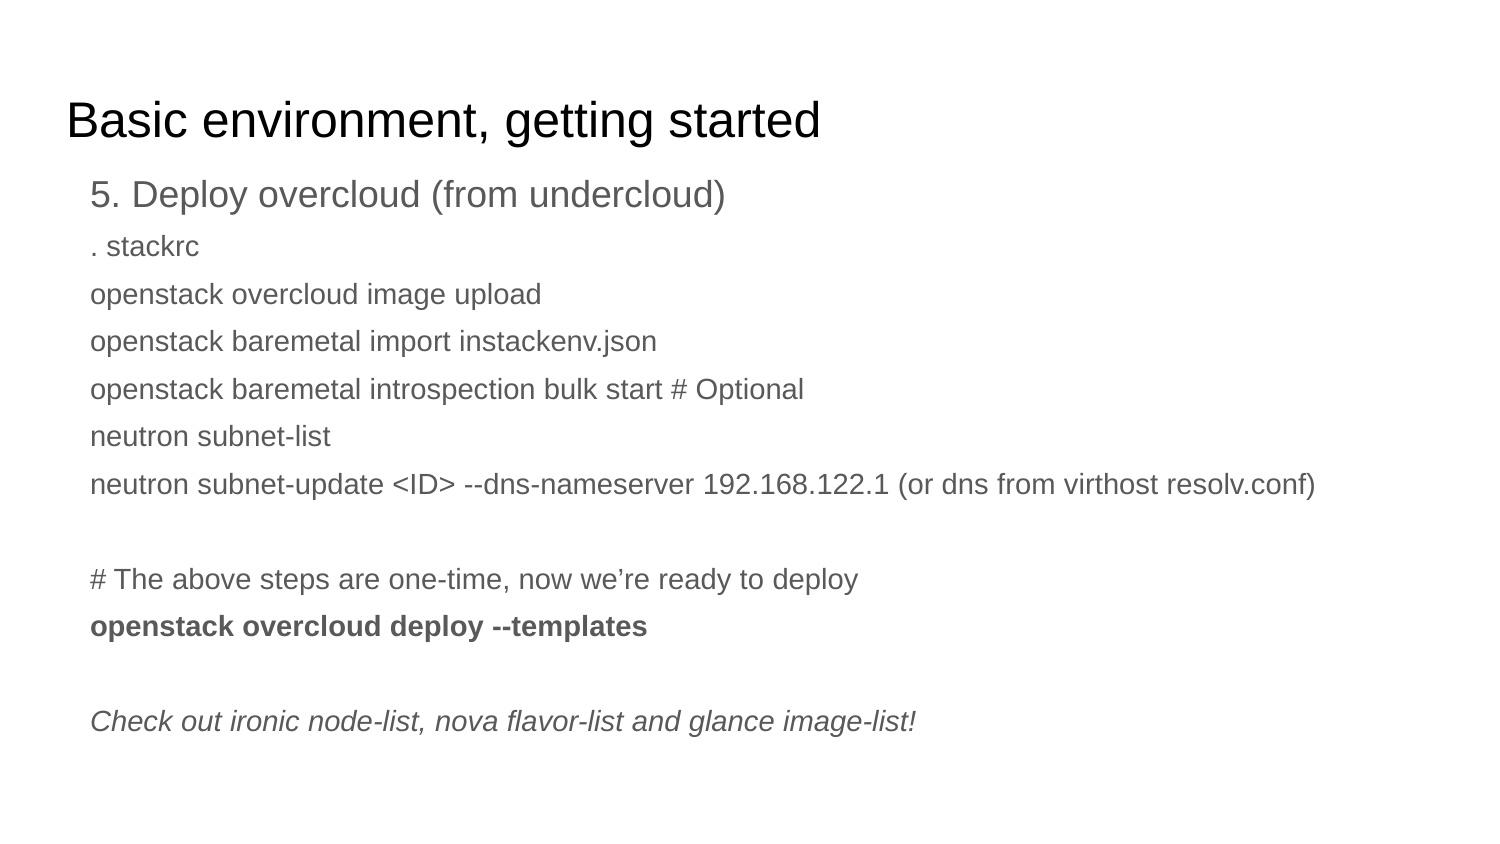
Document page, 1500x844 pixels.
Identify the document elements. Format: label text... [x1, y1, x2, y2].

title Basic environment, getting started [51, 72, 1449, 167]
list 5. Deploy overcloud (from undercloud) . stackrc openstack overcloud image upload openstack baremetal import instackenv.json openstack baremetal introspection bulk start # Optional neutron subnet-list neutron subnet-update <ID> --dns-nameserver 192.168.122.1 (or dns from virthost resolv.conf) # The above steps are one-time, now we’re ready to deploy openstack overcloud deploy --templates Check out ironic node-list, nova flavor-list and glance image-list! [75, 155, 1466, 754]
